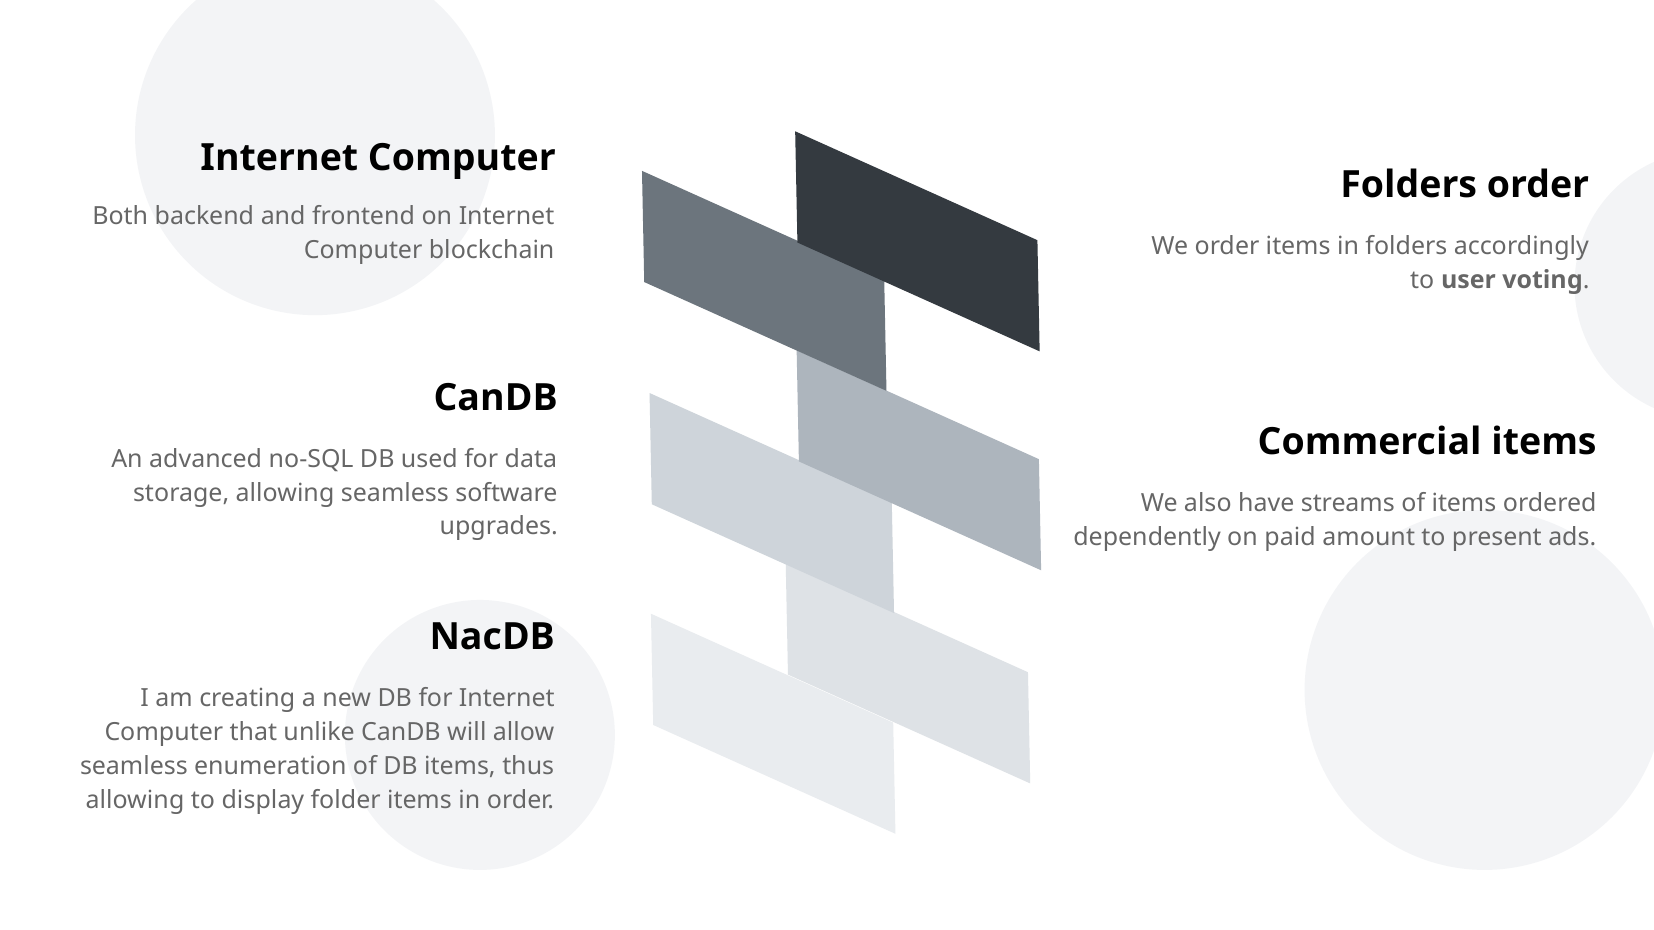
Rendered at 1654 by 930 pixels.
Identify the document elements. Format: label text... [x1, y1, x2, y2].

text_box I am creating a new DB for Internet Computer that unlike CanDB will allow seamless enumeration of DB items, thus allowing to display folder items in order. [14, 672, 570, 823]
text_box CanDB [242, 362, 573, 429]
text_box We also have streams of items ordered dependently on paid amount to present ads. [1057, 477, 1612, 600]
text_box Commercial items [1199, 407, 1612, 473]
text_box Internet Computer [113, 123, 571, 190]
text_box Both backend and frontend on Internet Computer blockchain [14, 190, 570, 313]
text_box An advanced no-SQL DB used for data storage, allowing seamless software upgrades. [17, 432, 573, 607]
text_box NacDB [239, 602, 570, 668]
text_box Folders order [1274, 149, 1605, 216]
text_box We order items in folders accordingly to user voting. [1124, 220, 1605, 343]
